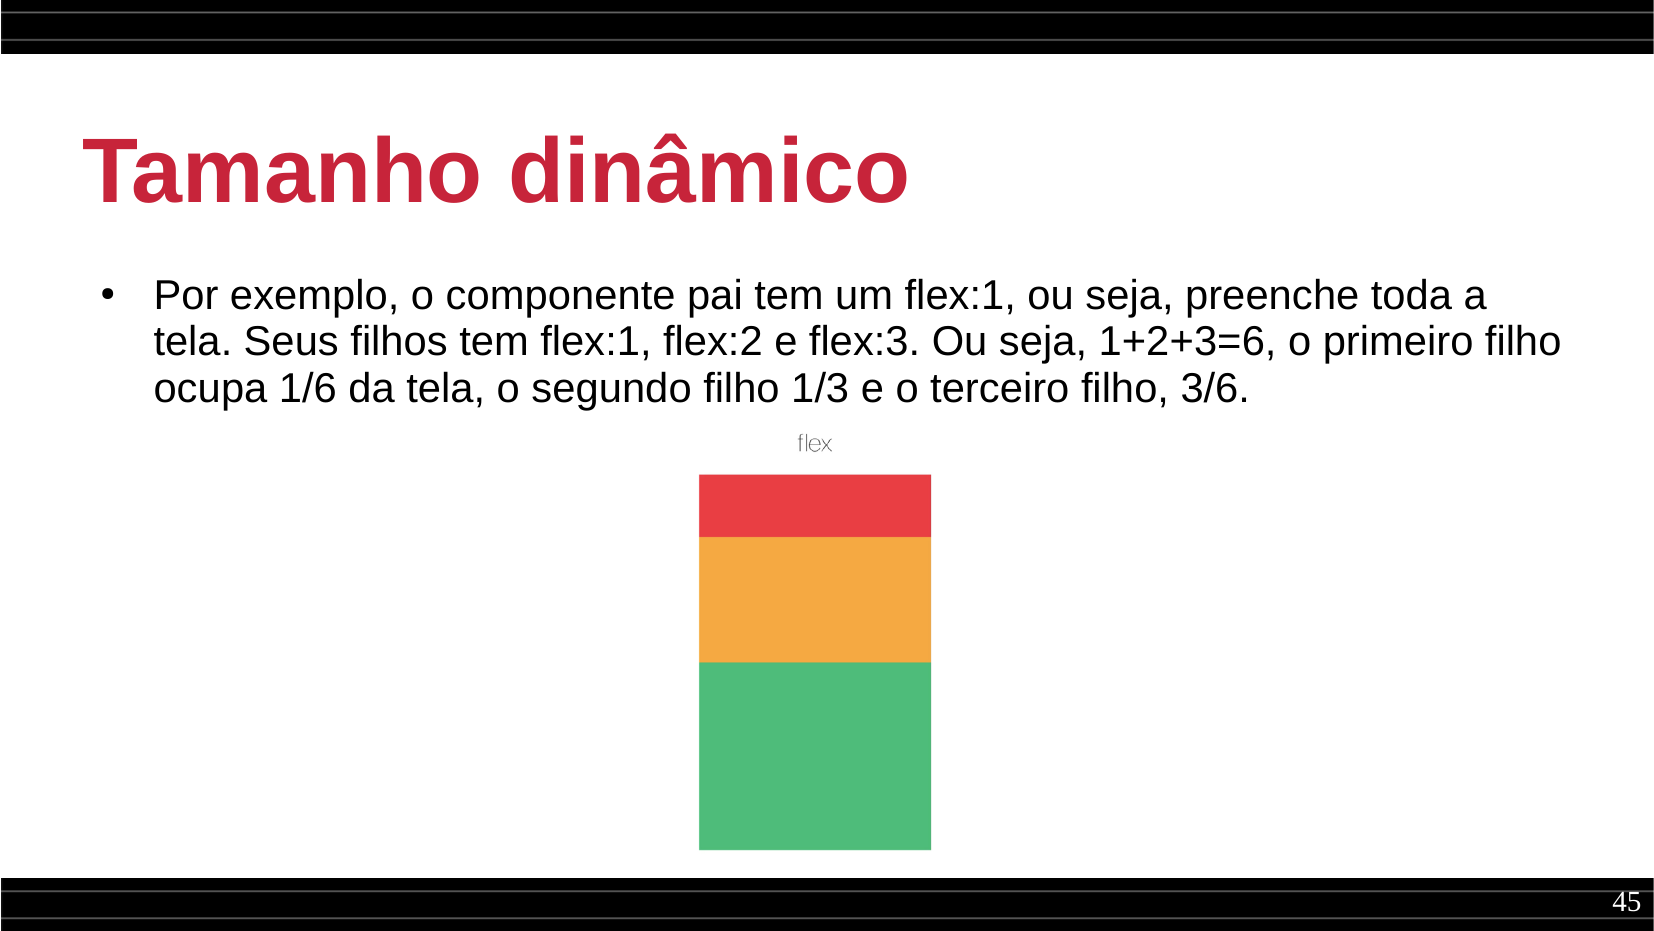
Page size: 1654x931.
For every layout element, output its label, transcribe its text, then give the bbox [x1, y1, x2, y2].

title Tamanho dinâmico [82, 92, 1571, 249]
picture [1, 878, 1654, 931]
picture [1, 0, 1654, 54]
picture [691, 429, 939, 858]
list Por exemplo, o componente pai tem um flex:1, ou seja, preenche toda a tela. Seus filhos tem flex:1, flex:2 e flex:3. Ou seja, 1+2+3=6, o primeiro filho ocupa 1/6 da tela, o segundo filho 1/3 e o terceiro filho, 3/6. [82, 271, 1571, 758]
